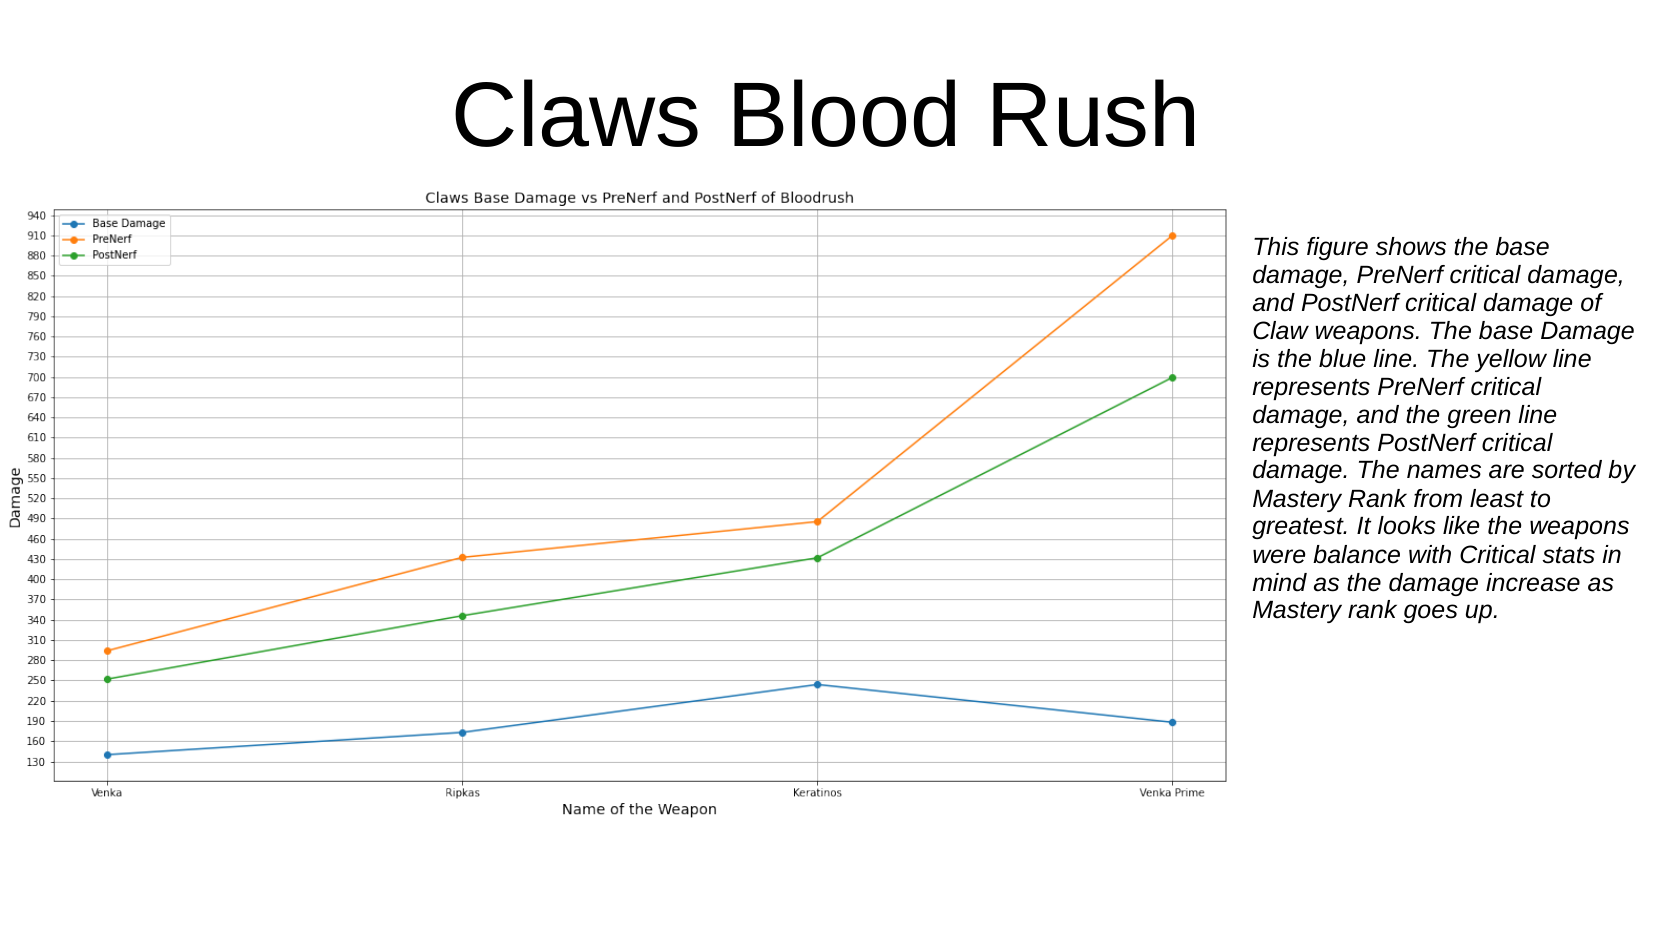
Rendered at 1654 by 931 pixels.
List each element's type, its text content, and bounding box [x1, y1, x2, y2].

title Claws Blood Rush [82, 37, 1571, 193]
picture [0, 184, 1233, 826]
text_box This figure shows the base damage, PreNerf critical damage, and PostNerf critical damage of Claw weapons. The base Damage is the blue line. The yellow line represents PreNerf critical damage, and the green line represents PostNerf critical damage. The names are sorted by Mastery Rank from least to greatest. It looks like the weapons were balance with Critical stats in mind as the damage increase as Mastery rank goes up. [1237, 225, 1654, 632]
